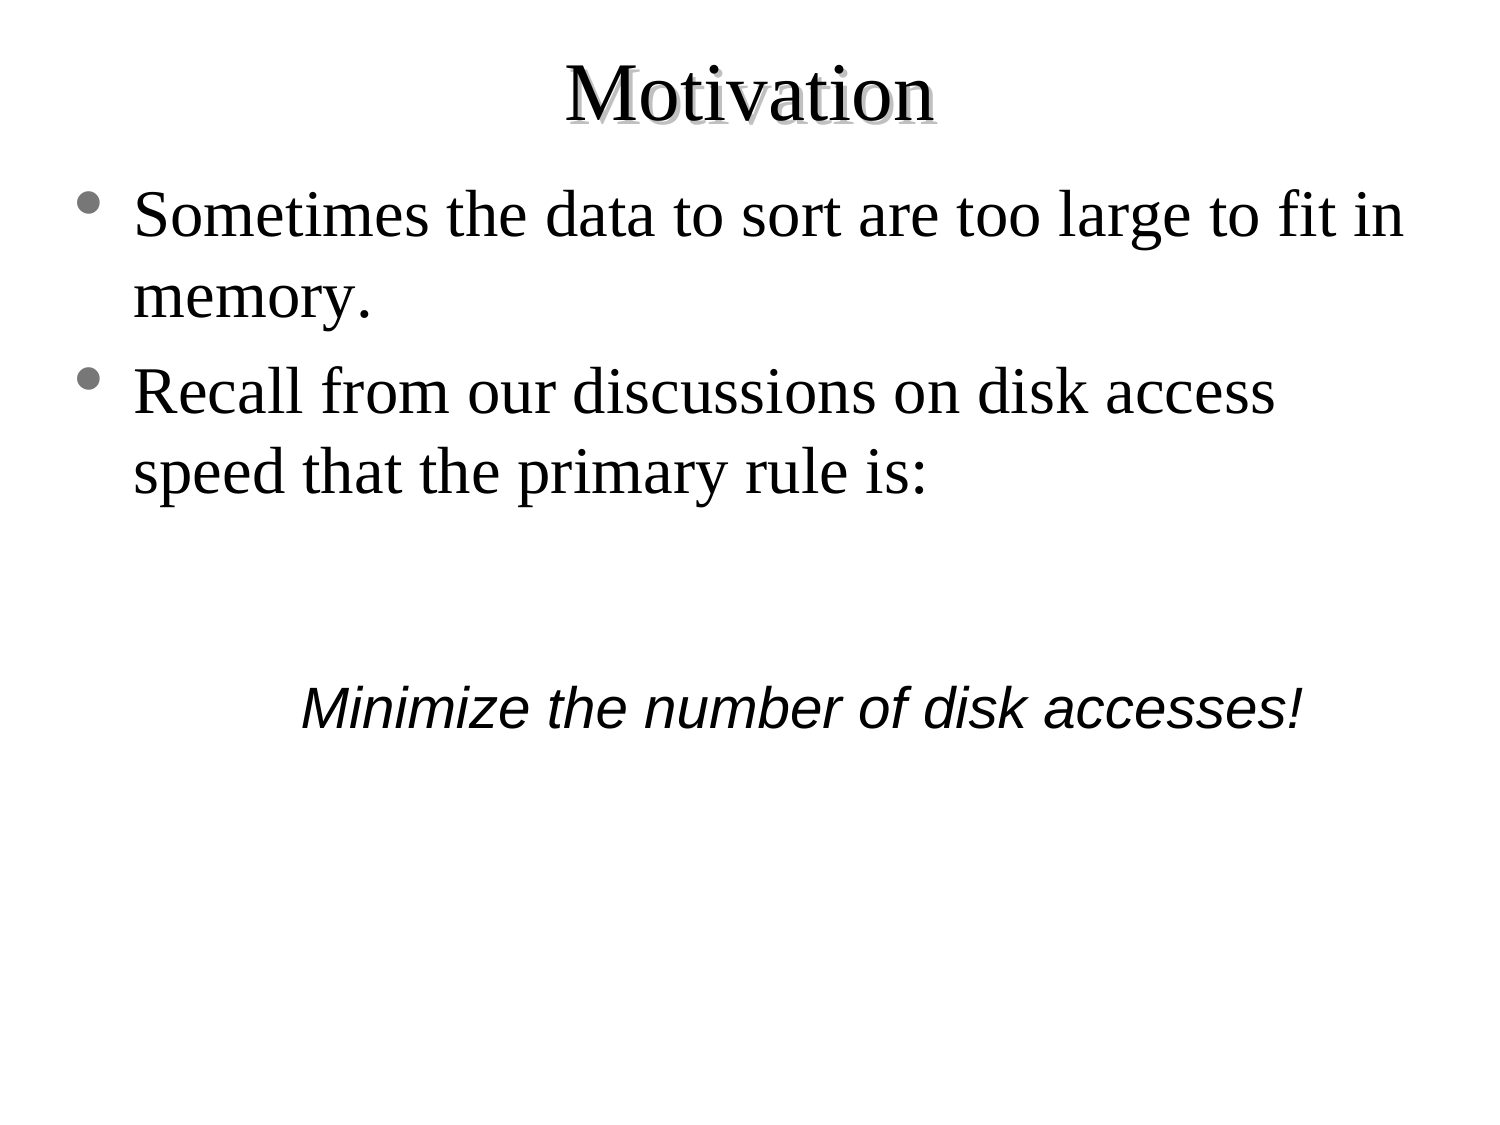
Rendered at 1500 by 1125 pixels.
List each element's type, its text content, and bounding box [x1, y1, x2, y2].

list Sometimes the data to sort are too large to fit in memory. Recall from our discussions on disk access speed that the primary rule is: [62, 162, 1438, 526]
title Motivation [62, 24, 1438, 150]
text_box Minimize the number of disk accesses! [285, 662, 1320, 748]
